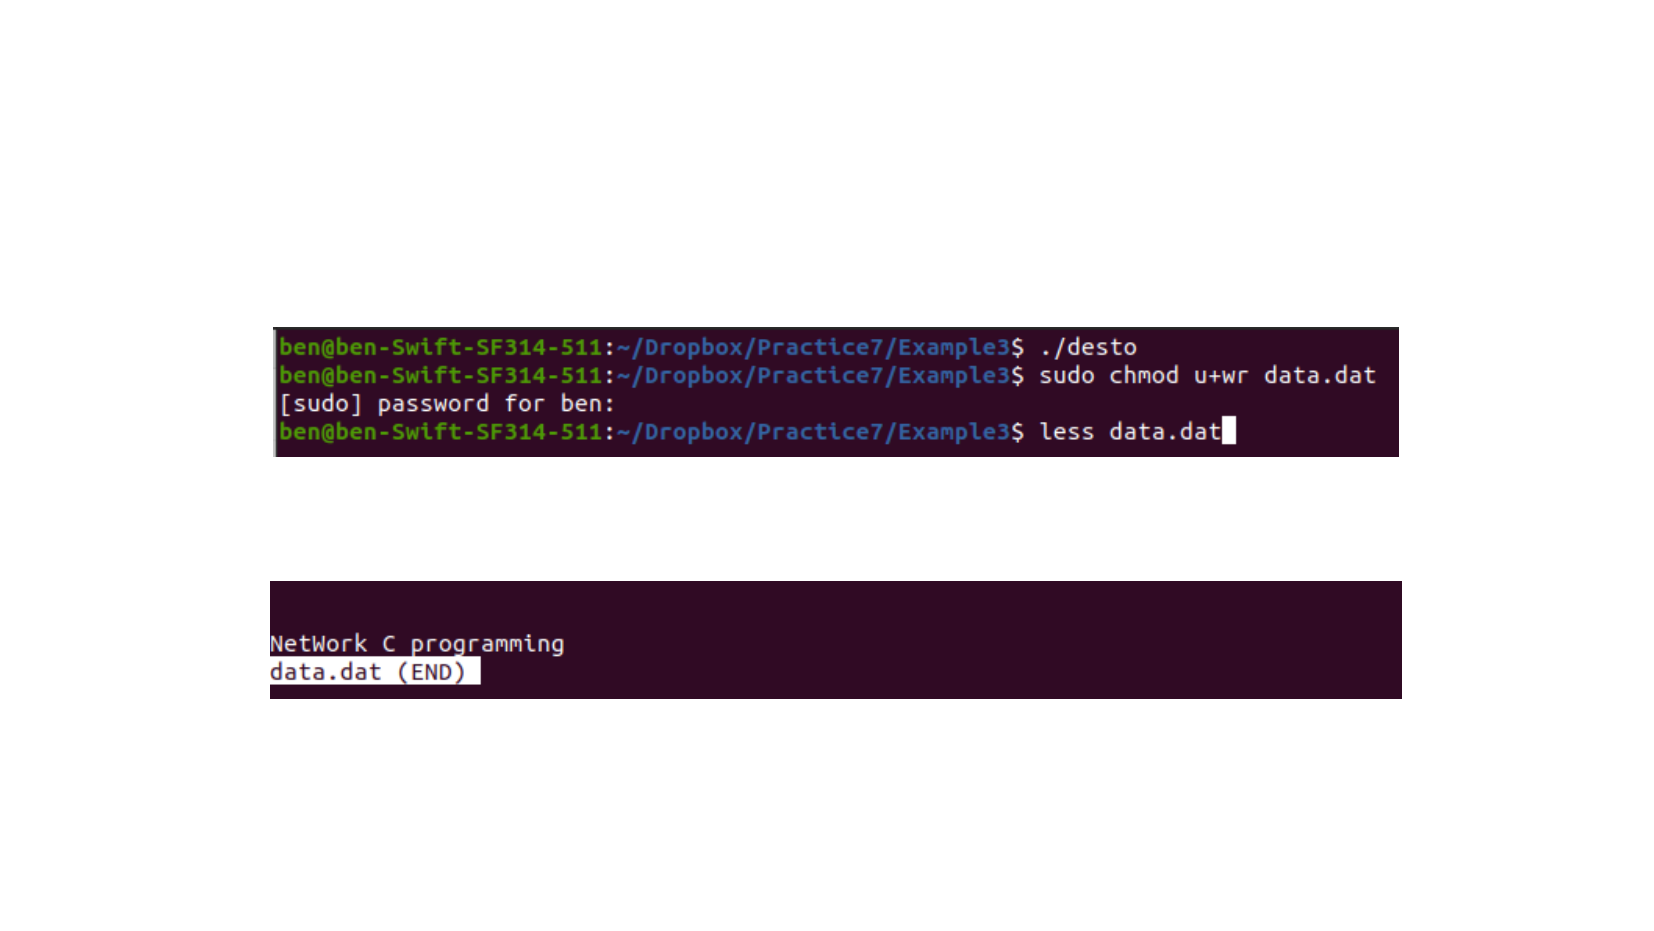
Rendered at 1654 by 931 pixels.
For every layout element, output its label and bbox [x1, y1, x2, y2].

picture [270, 581, 1402, 699]
picture [273, 327, 1399, 457]
